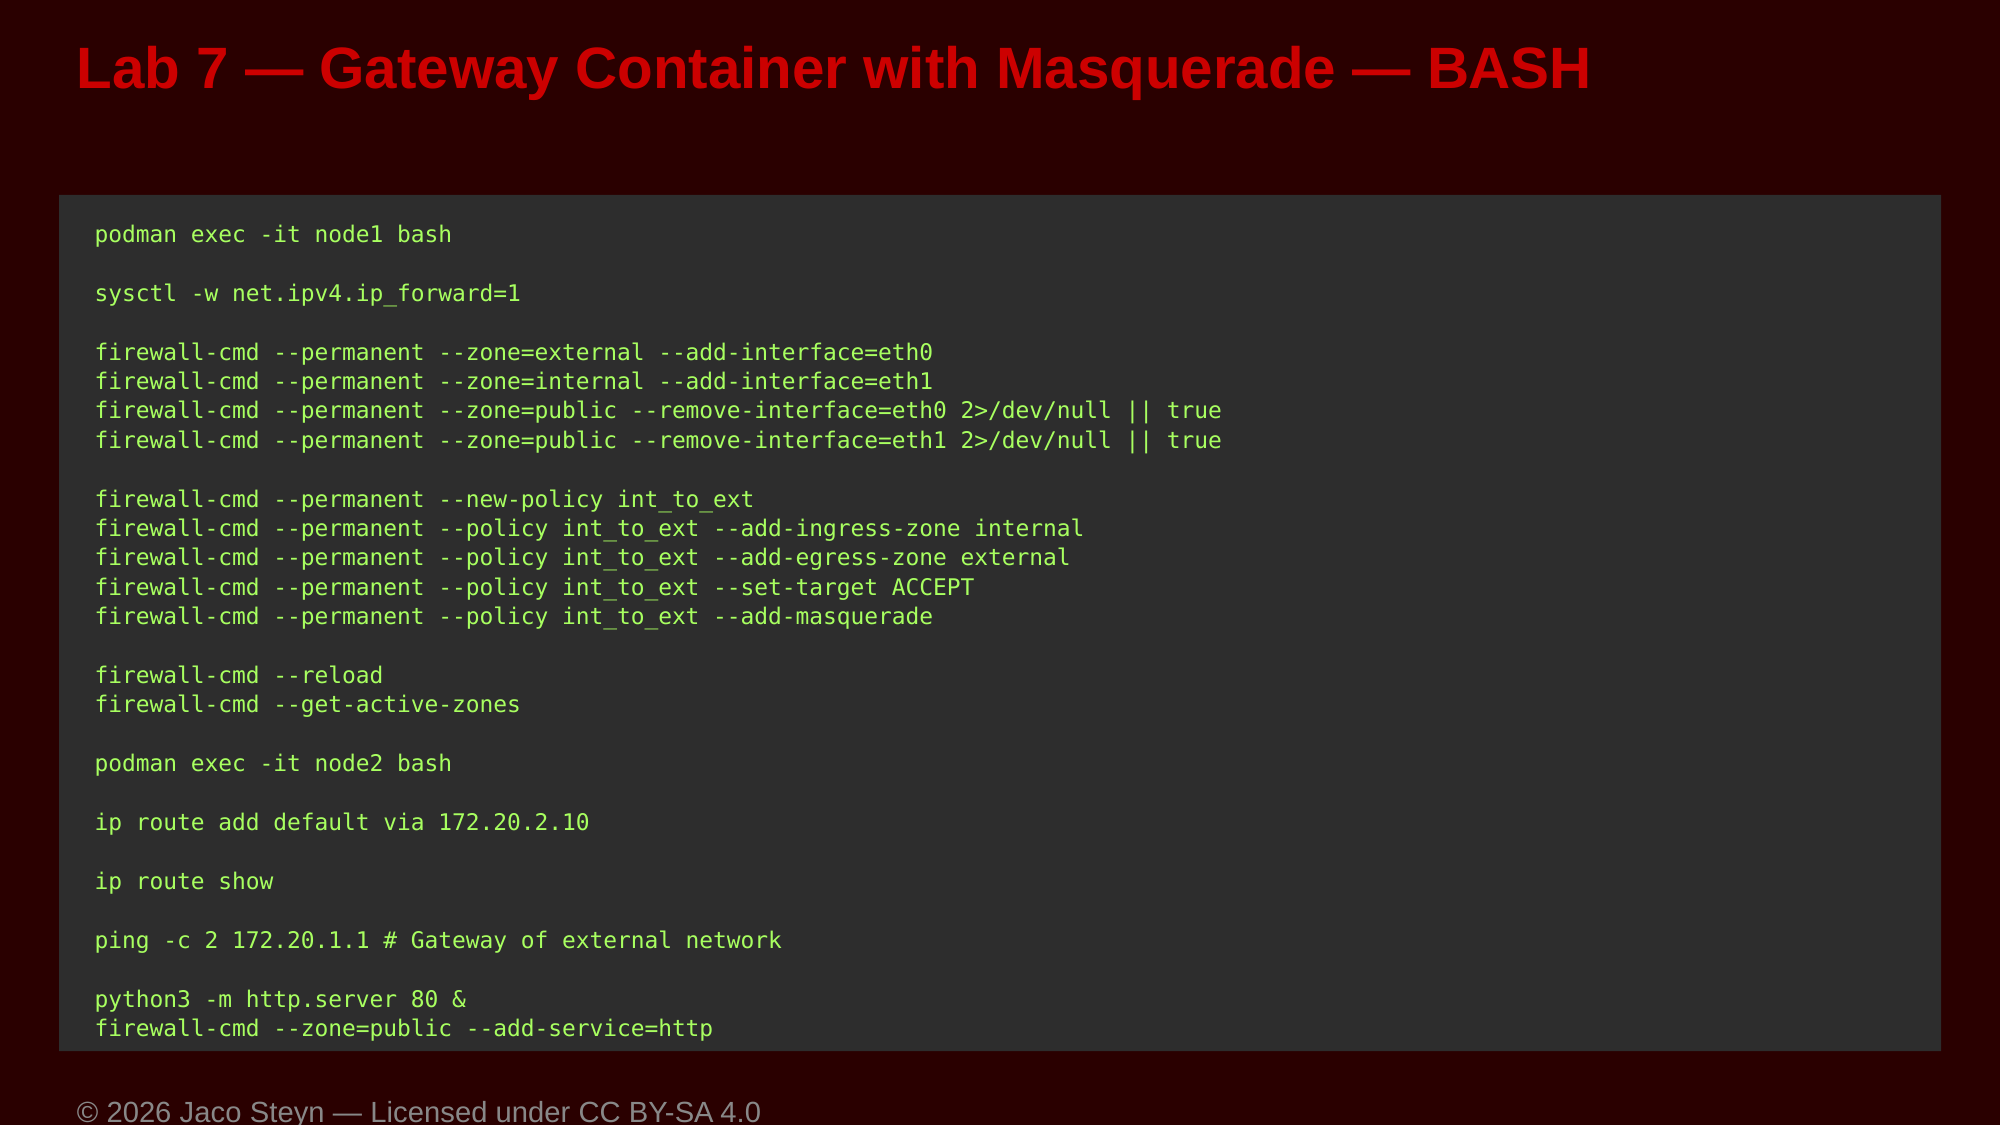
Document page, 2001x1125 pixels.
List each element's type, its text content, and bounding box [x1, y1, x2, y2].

text_box © 2026 Jaco Steyn — Licensed under CC BY-SA 4.0 [59, 1083, 1942, 1120]
text_box Lab 7 — Gateway Container with Masquerade — BASH [59, 23, 1942, 178]
text_box podman exec -it node1 bash sysctl -w net.ipv4.ip_forward=1 firewall-cmd --permanent --zone=external --add-interface=eth0 firewall-cmd --permanent --zone=internal --add-interface=eth1 firewall-cmd --permanent --zone=public --remove-interface=eth0 2>/dev/null || true firewall-cmd --permanent --zone=public --remove-interface=eth1 2>/dev/null || true firewall-cmd --permanent --new-policy int_to_ext firewall-cmd --permanent --policy int_to_ext --add-ingress-zone internal firewall-cmd --permanent --policy int_to_ext --add-egress-zone external firewall-cmd --permanent --policy int_to_ext --set-target ACCEPT firewall-cmd --permanent --policy int_to_ext --add-masquerade firewall-cmd --reload firewall-cmd --get-active-zones podman exec -it node2 bash ip route add default via 172.20.2.10 ip route show ping -c 2 172.20.1.1 # Gateway of external network python3 -m http.server 80 & firewall-cmd --zone=public --add-service=http [59, 194, 1942, 1052]
